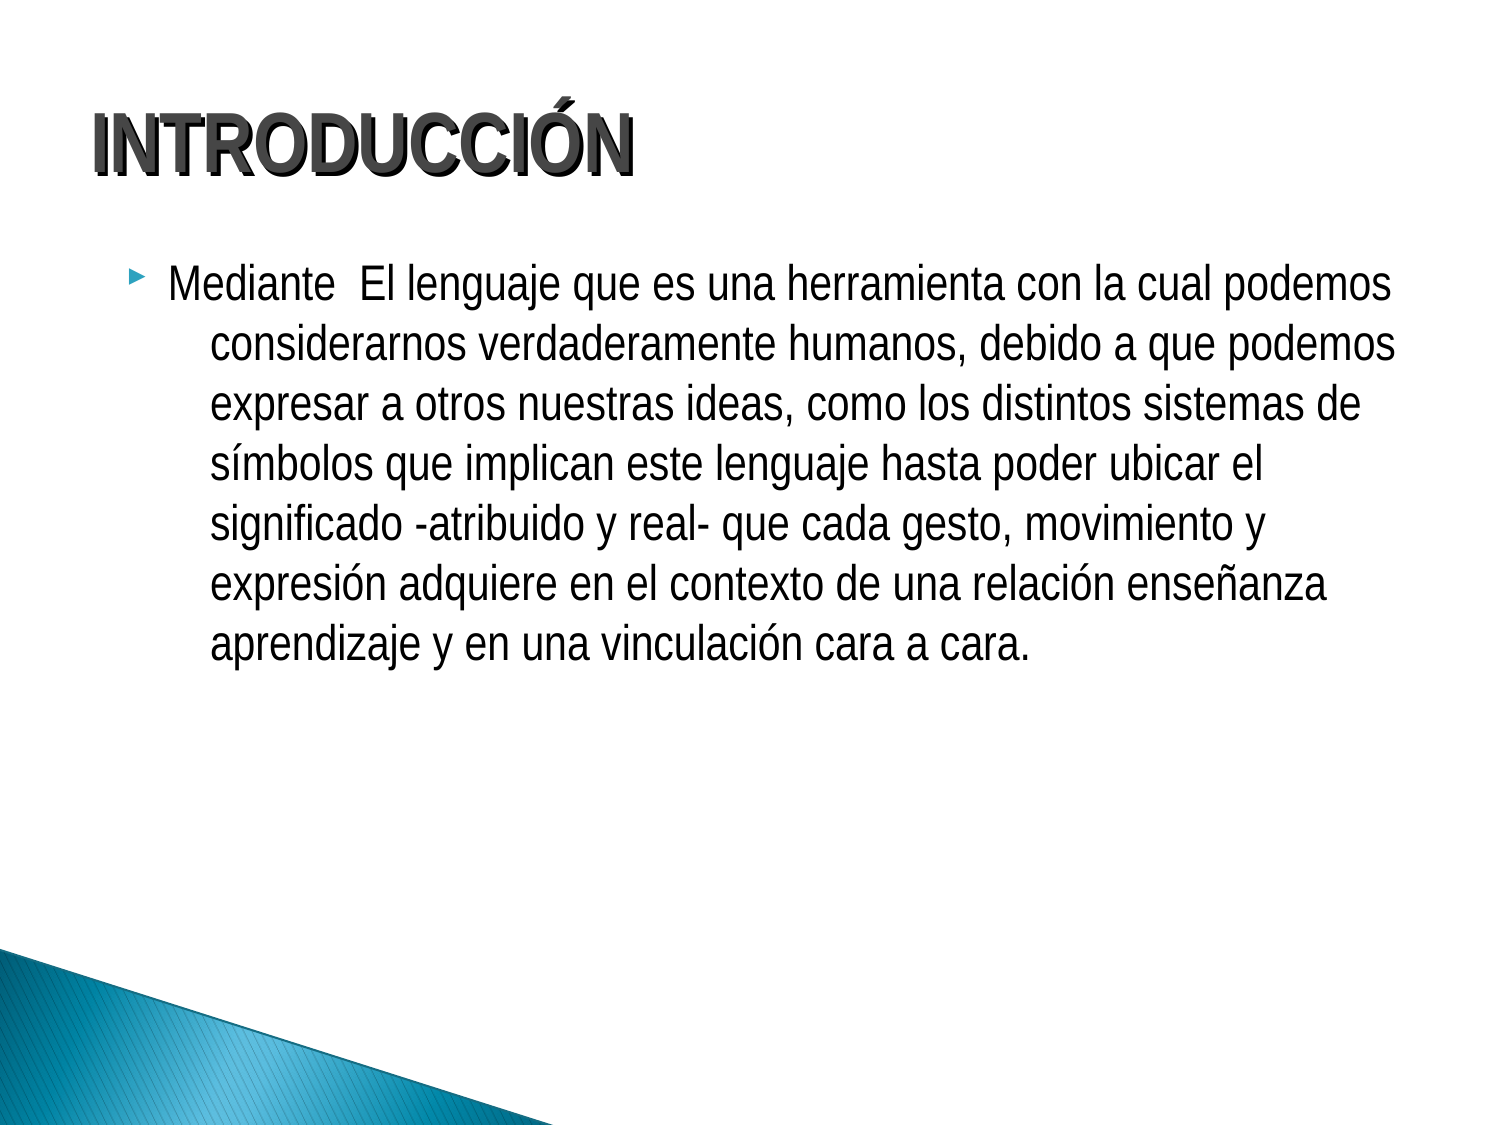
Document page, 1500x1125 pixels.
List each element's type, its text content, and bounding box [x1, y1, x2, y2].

list Mediante El lenguaje que es una herramienta con la cual podemos considerarnos verdaderamente humanos, debido a que podemos expresar a otros nuestras ideas, como los distintos sistemas de símbolos que implican este lenguaje hasta poder ubicar el significado -atribuido y real- que cada gesto, movimiento y expresión adquiere en el contexto de una relación enseñanza aprendizaje y en una vinculación cara a cara. [75, 243, 1426, 986]
title INTRODUCCIÓN [75, 45, 1426, 233]
